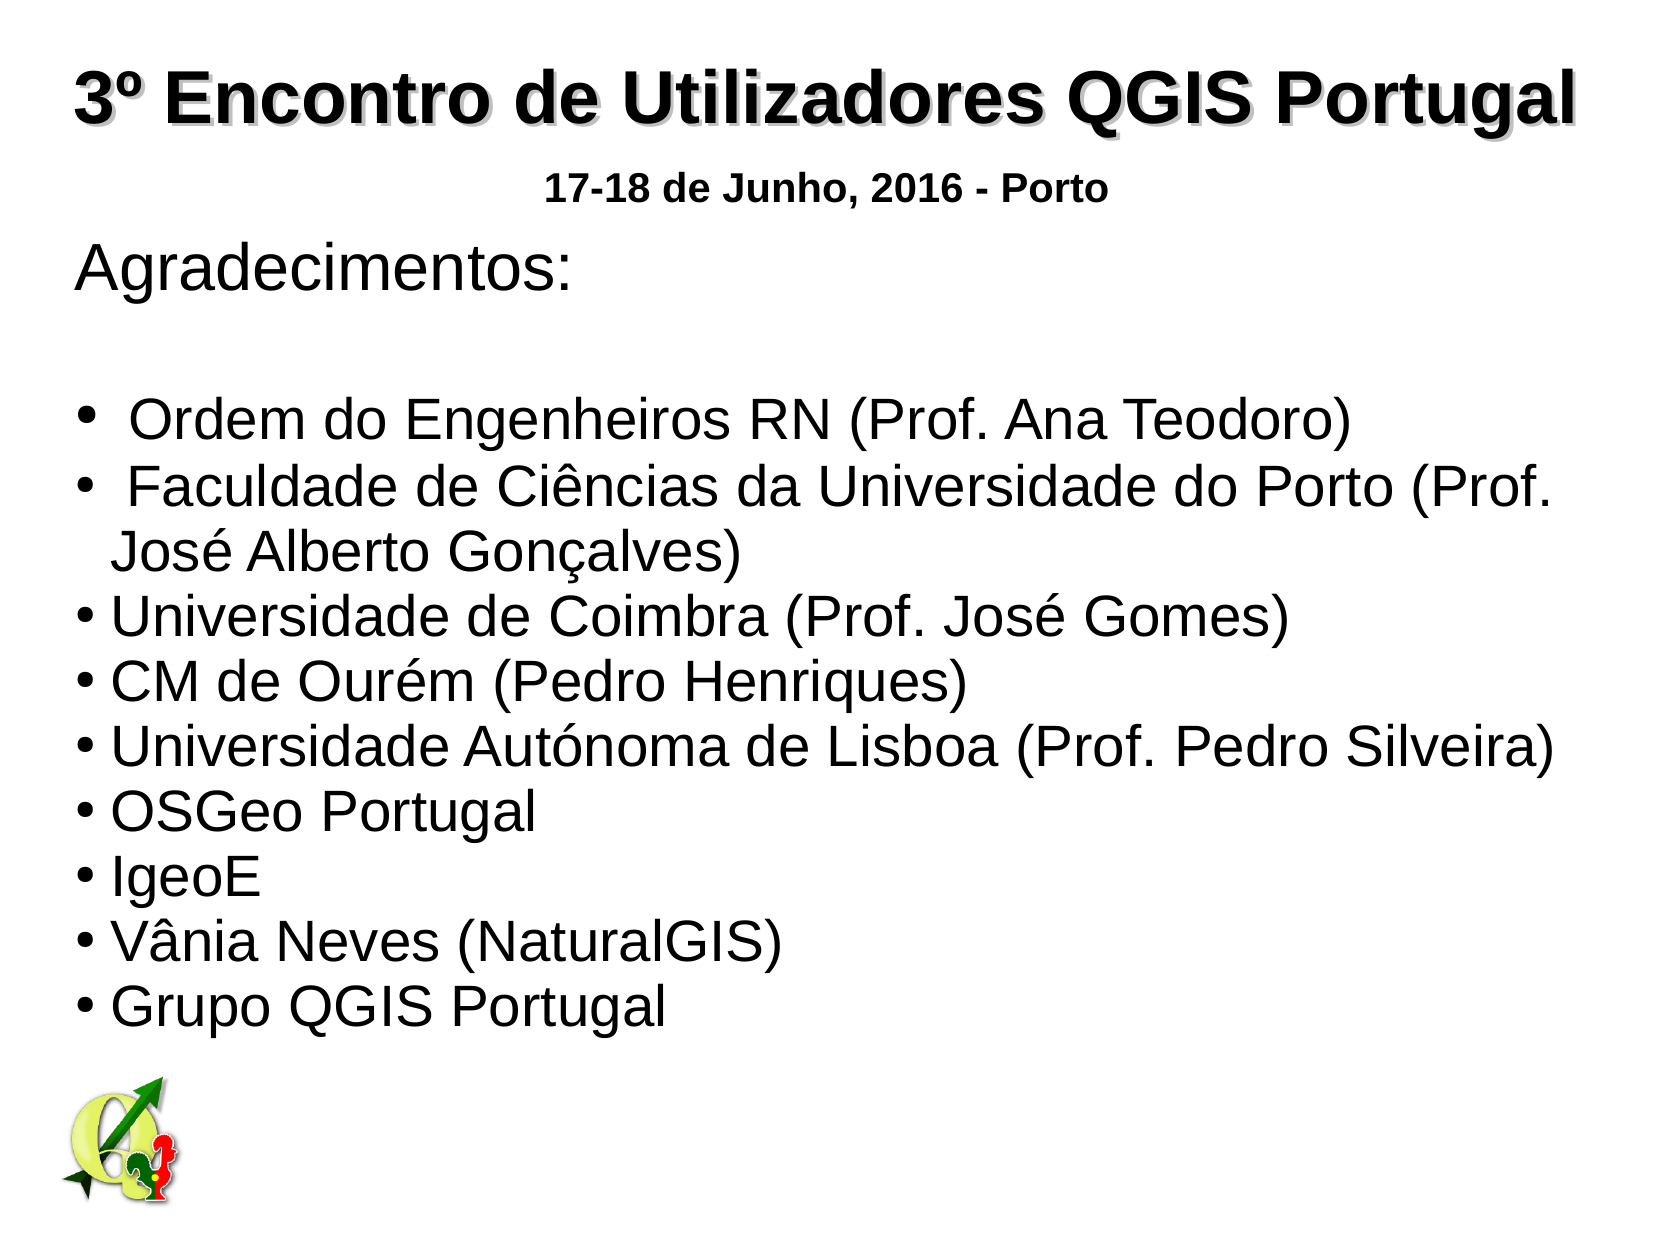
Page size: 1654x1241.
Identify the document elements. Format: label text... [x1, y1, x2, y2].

text_box Agradecimentos: Ordem do Engenheiros RN (Prof. Ana Teodoro) Faculdade de Ciências da Universidade do Porto (Prof. José Alberto Gonçalves) Universidade de Coimbra (Prof. José Gomes) CM de Ourém (Pedro Henriques) Universidade Autónoma de Lisboa (Prof. Pedro Silveira) OSGeo Portugal IgeoE Vânia Neves (NaturalGIS) Grupo QGIS Portugal [60, 222, 1636, 1114]
text_box 3º Encontro de Utilizadores QGIS Portugal 17-18 de Junho, 2016 - Porto [31, 48, 1622, 295]
picture [45, 1064, 196, 1216]
